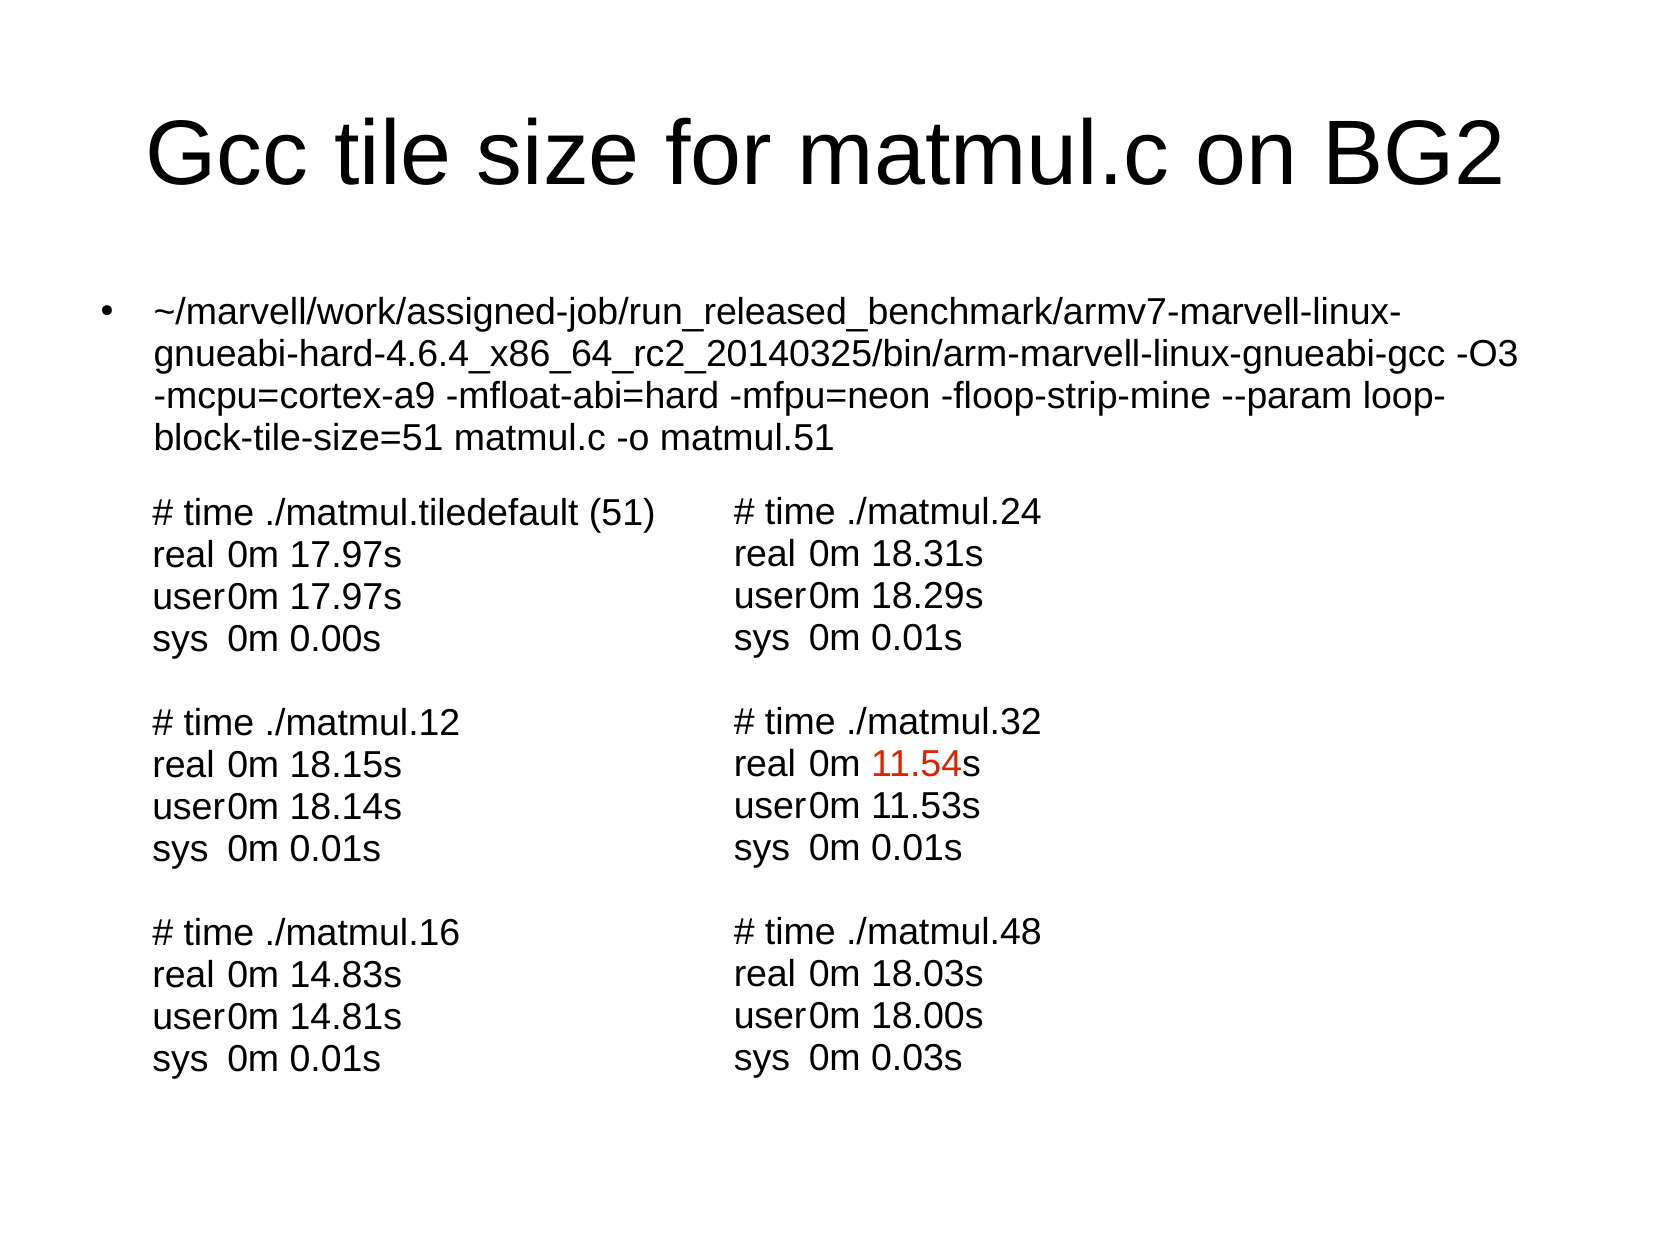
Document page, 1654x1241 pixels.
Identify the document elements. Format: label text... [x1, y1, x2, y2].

list ~/marvell/work/assigned-job/run_released_benchmark/armv7-marvell-linux-gnueabi-hard-4.6.4_x86_64_rc2_20140325/bin/arm-marvell-linux-gnueabi-gcc -O3 -mcpu=cortex-a9 -mfloat-abi=hard -mfpu=neon -floop-strip-mine --param loop-block-tile-size=51 matmul.c -o matmul.51 [82, 290, 1538, 481]
text_box # time ./matmul.24 real 0m 18.31s user 0m 18.29s sys 0m 0.01s # time ./matmul.32 real 0m 11.54s user 0m 11.53s sys 0m 0.01s # time ./matmul.48 real 0m 18.03s user 0m 18.00s sys 0m 0.03s [718, 483, 1057, 1086]
title Gcc tile size for matmul.c on BG2 [82, 49, 1571, 257]
text_box # time ./matmul.tiledefault (51) real 0m 17.97s user 0m 17.97s sys 0m 0.00s # time ./matmul.12 real 0m 18.15s user 0m 18.14s sys 0m 0.01s # time ./matmul.16 real 0m 14.83s user 0m 14.81s sys 0m 0.01s [137, 484, 696, 1130]
